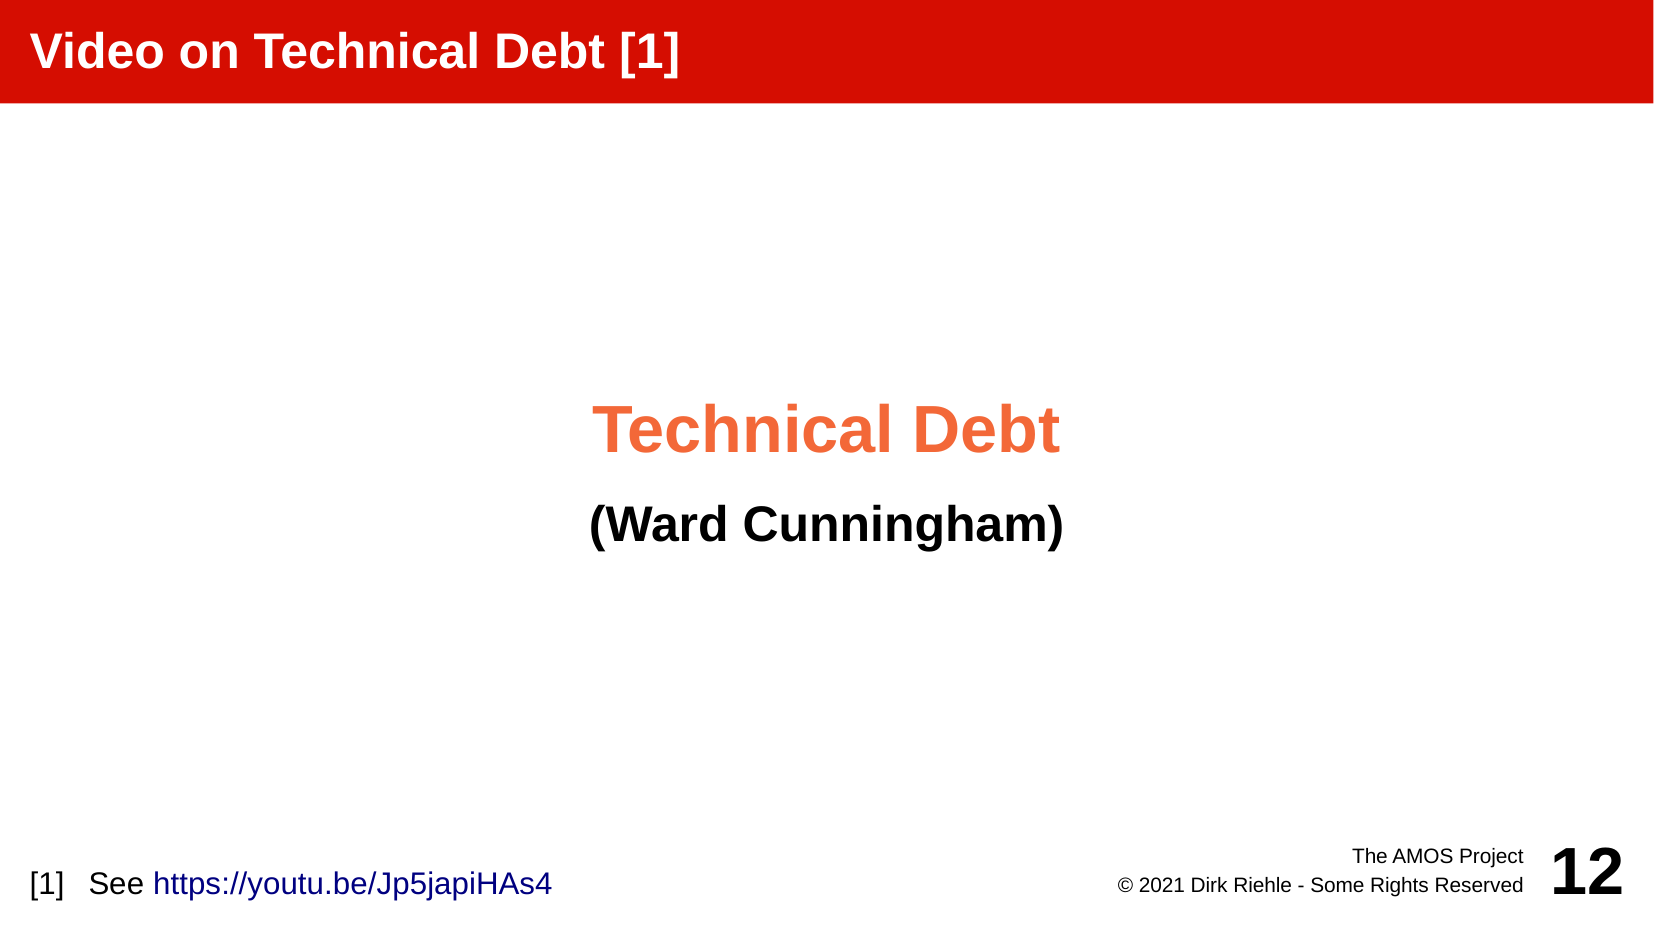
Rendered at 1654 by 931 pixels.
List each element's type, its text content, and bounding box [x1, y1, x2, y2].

text_box [1] See https://youtu.be/Jp5japiHAs4 [0, 693, 1182, 931]
title Video on Technical Debt [1] [0, 0, 1654, 104]
subtitle Technical Debt (Ward Cunningham) [29, 132, 1625, 813]
